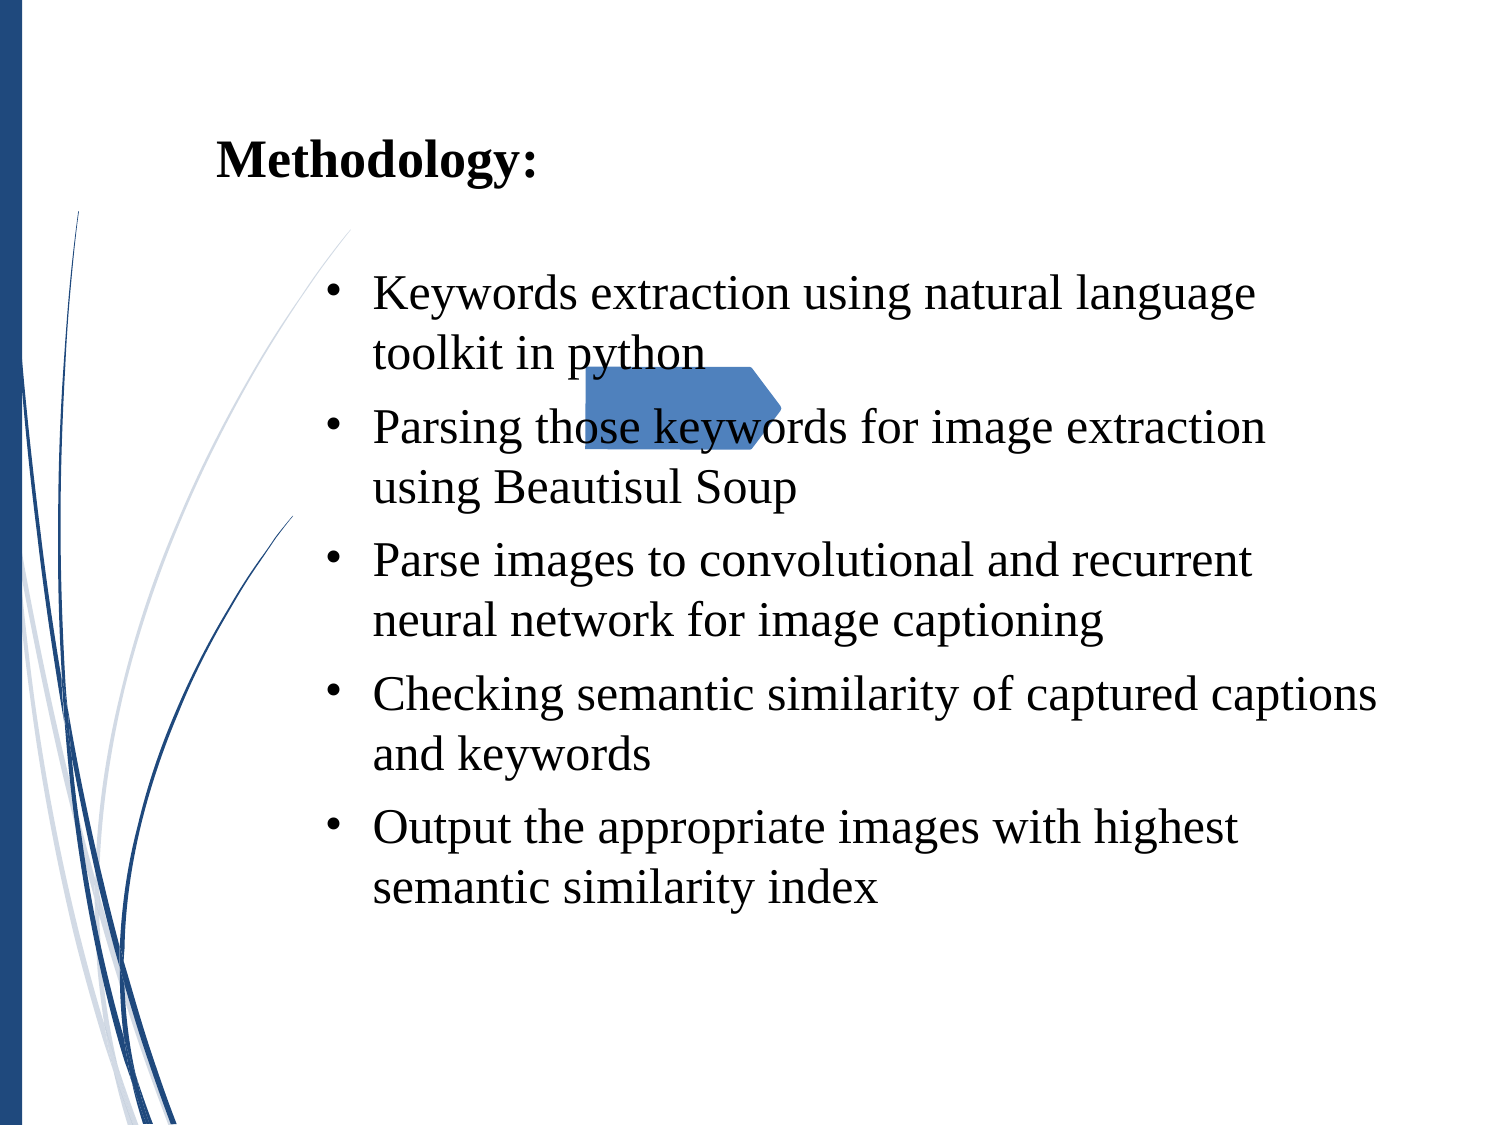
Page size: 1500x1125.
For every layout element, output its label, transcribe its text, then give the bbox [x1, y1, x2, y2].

text_box Methodology: [201, 51, 1298, 262]
text_box Keywords extraction using natural language toolkit in python Parsing those keywords for image extraction using Beautisul Soup Parse images to convolutional and recurrent neural network for image captioning Checking semantic similarity of captured captions and keywords Output the appropriate images with highest semantic similarity index [301, 252, 1399, 873]
